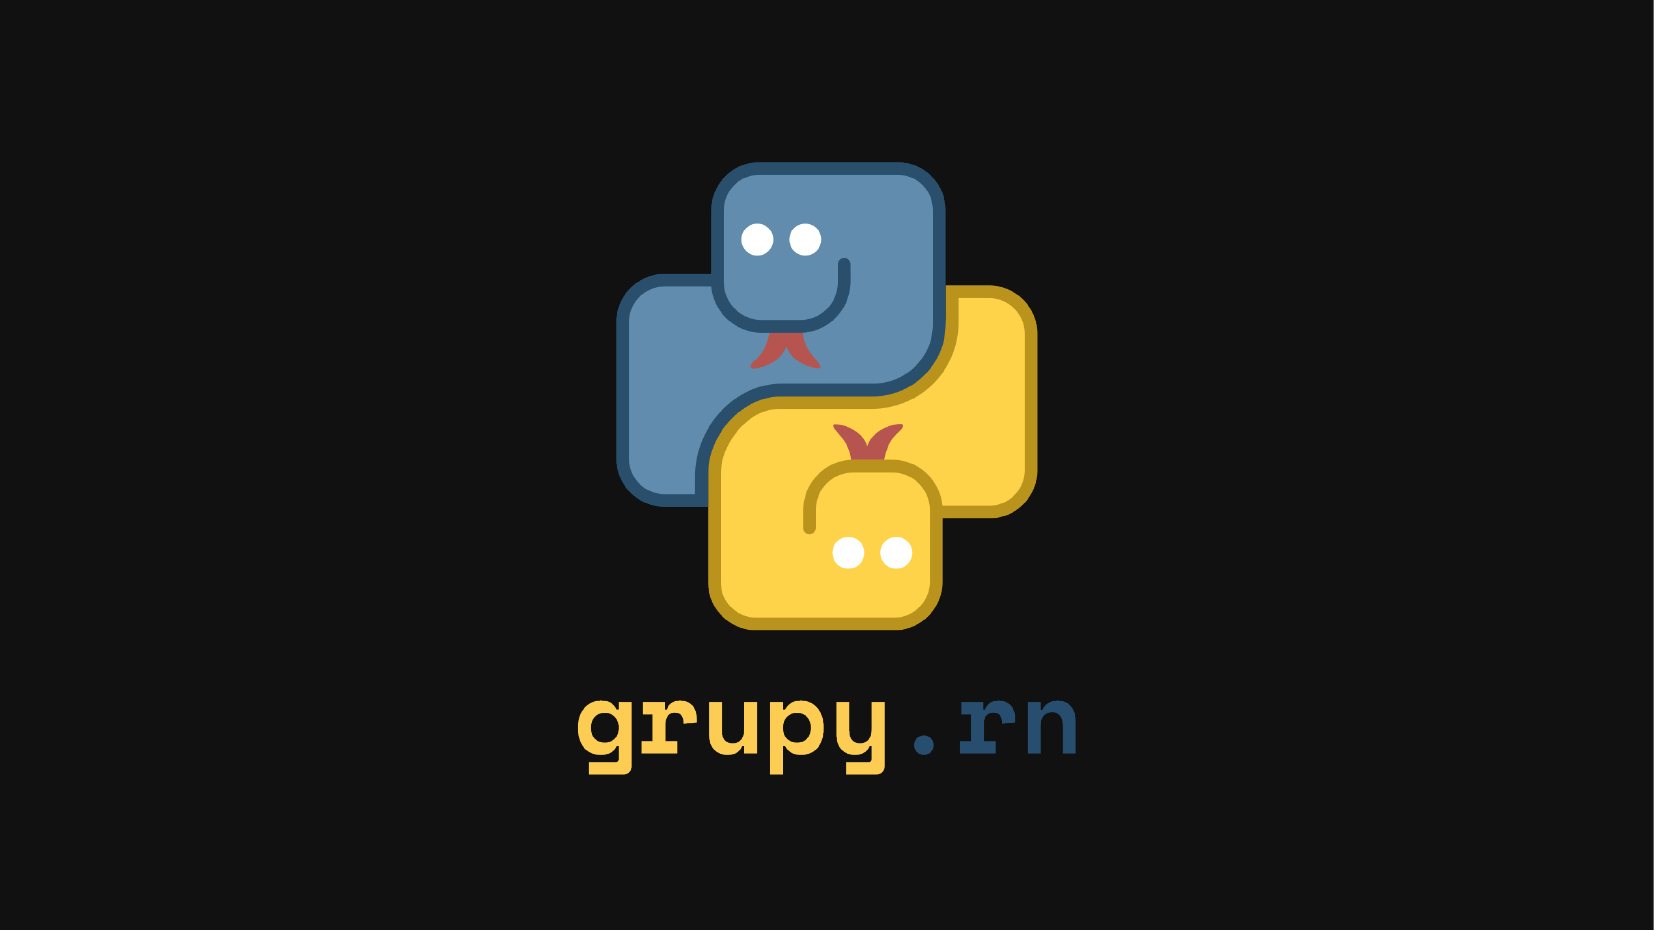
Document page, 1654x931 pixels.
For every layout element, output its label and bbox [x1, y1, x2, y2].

picture [501, 140, 1152, 790]
